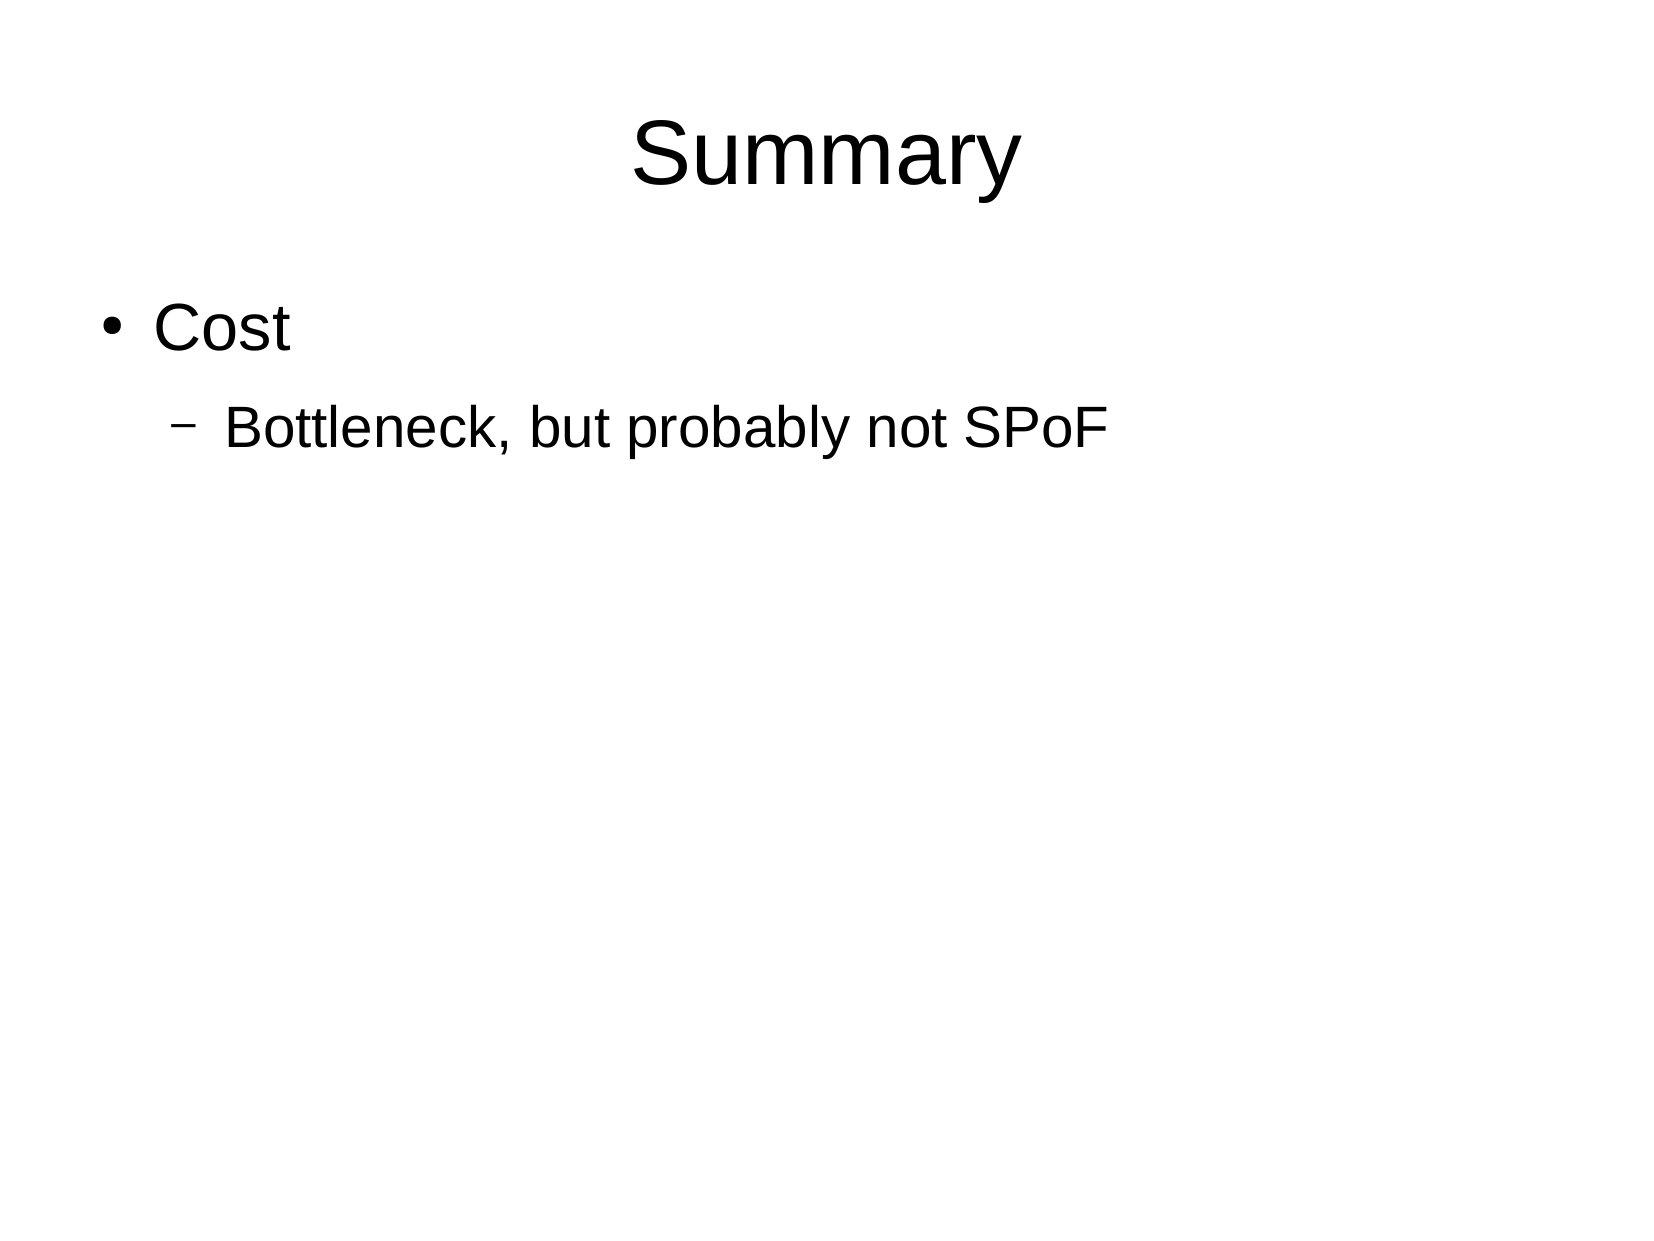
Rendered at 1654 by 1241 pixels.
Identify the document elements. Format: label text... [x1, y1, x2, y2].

list Cost Bottleneck, but probably not SPoF [82, 290, 1538, 1010]
title Summary [82, 49, 1571, 257]
